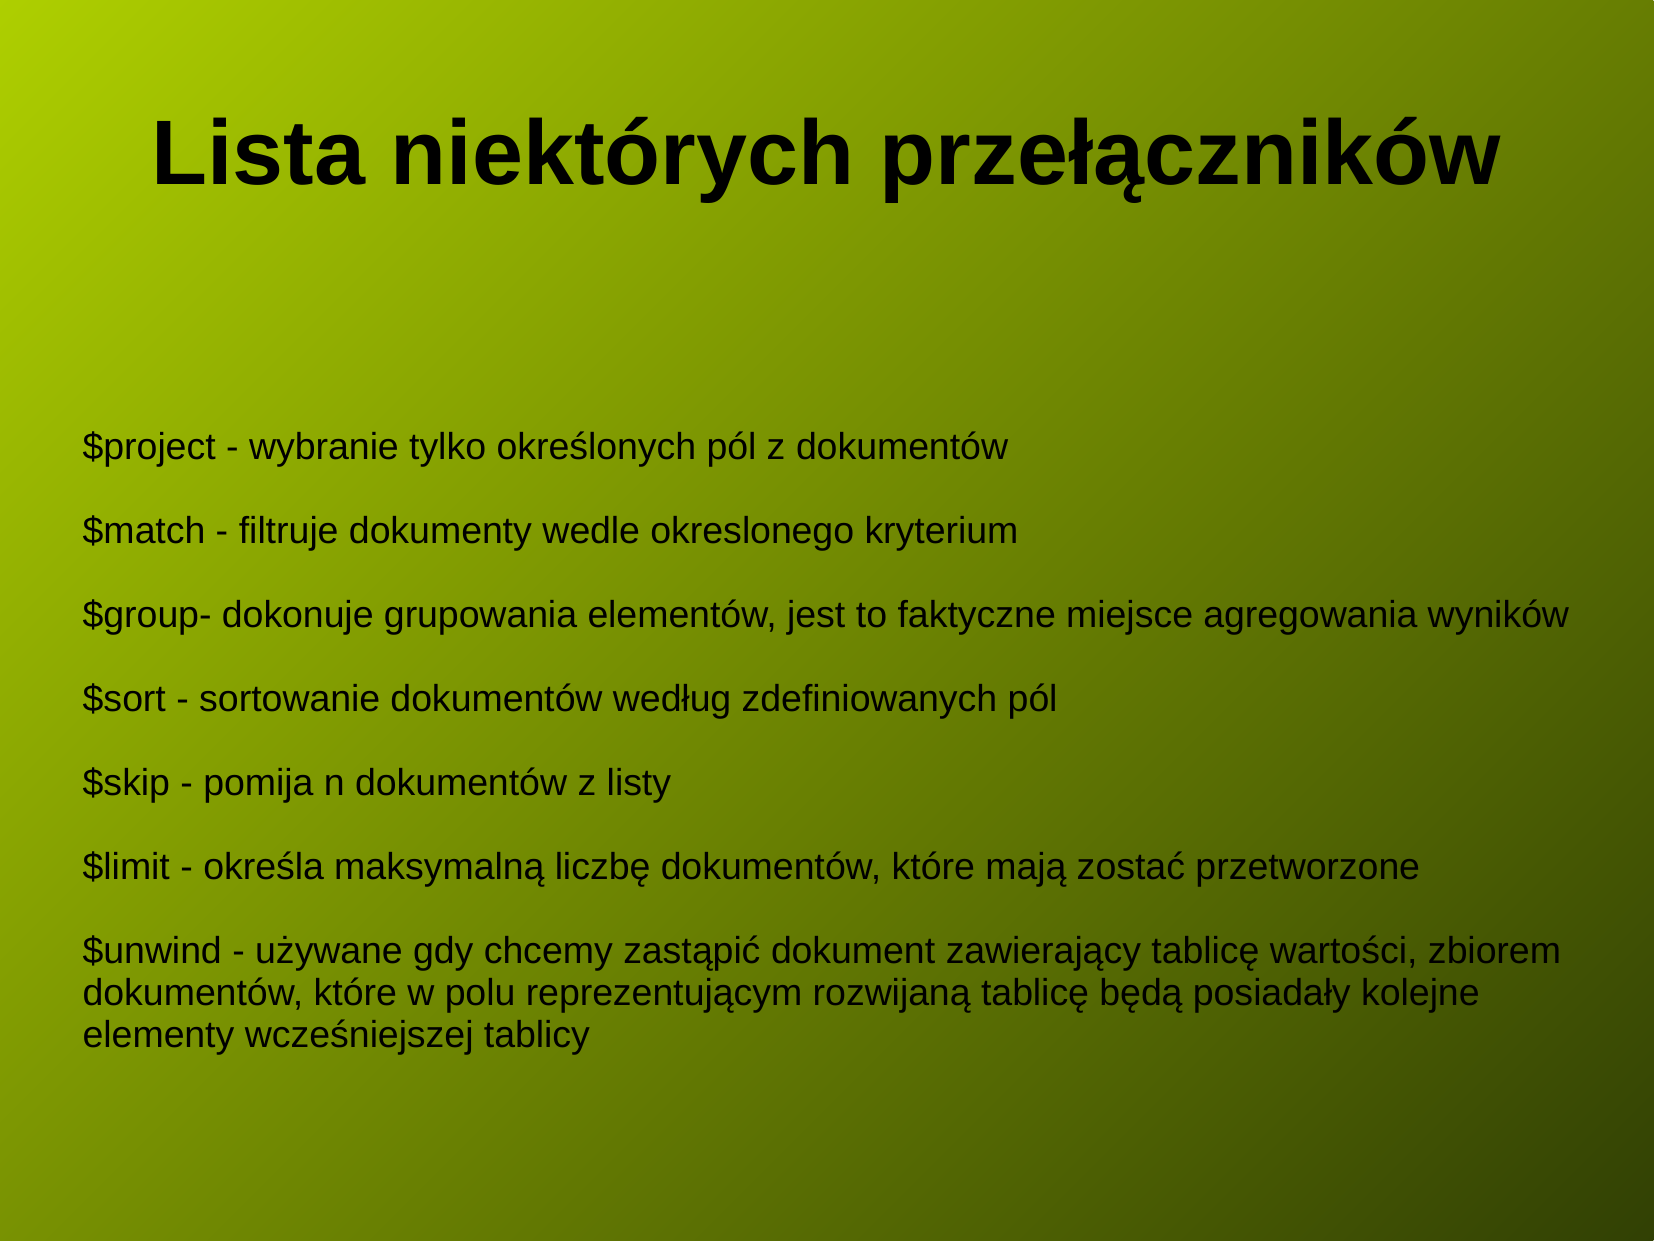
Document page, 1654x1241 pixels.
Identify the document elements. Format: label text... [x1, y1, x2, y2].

title Lista niektórych przełączników [82, 49, 1571, 257]
subtitle $project - wybranie tylko określonych pól z dokumentów $match - filtruje dokumenty wedle okreslonego kryterium $group- dokonuje grupowania elementów, jest to faktyczne miejsce agregowania wyników $sort - sortowanie dokumentów według zdefiniowanych pól $skip - pomija n dokumentów z listy $limit - określa maksymalną liczbę dokumentów, które mają zostać przetworzone $unwind - używane gdy chcemy zastąpić dokument zawierający tablicę wartości, zbiorem dokumentów, które w polu reprezentującym rozwijaną tablicę będą posiadały kolejne elementy wcześniejszej tablicy [82, 359, 1571, 1079]
